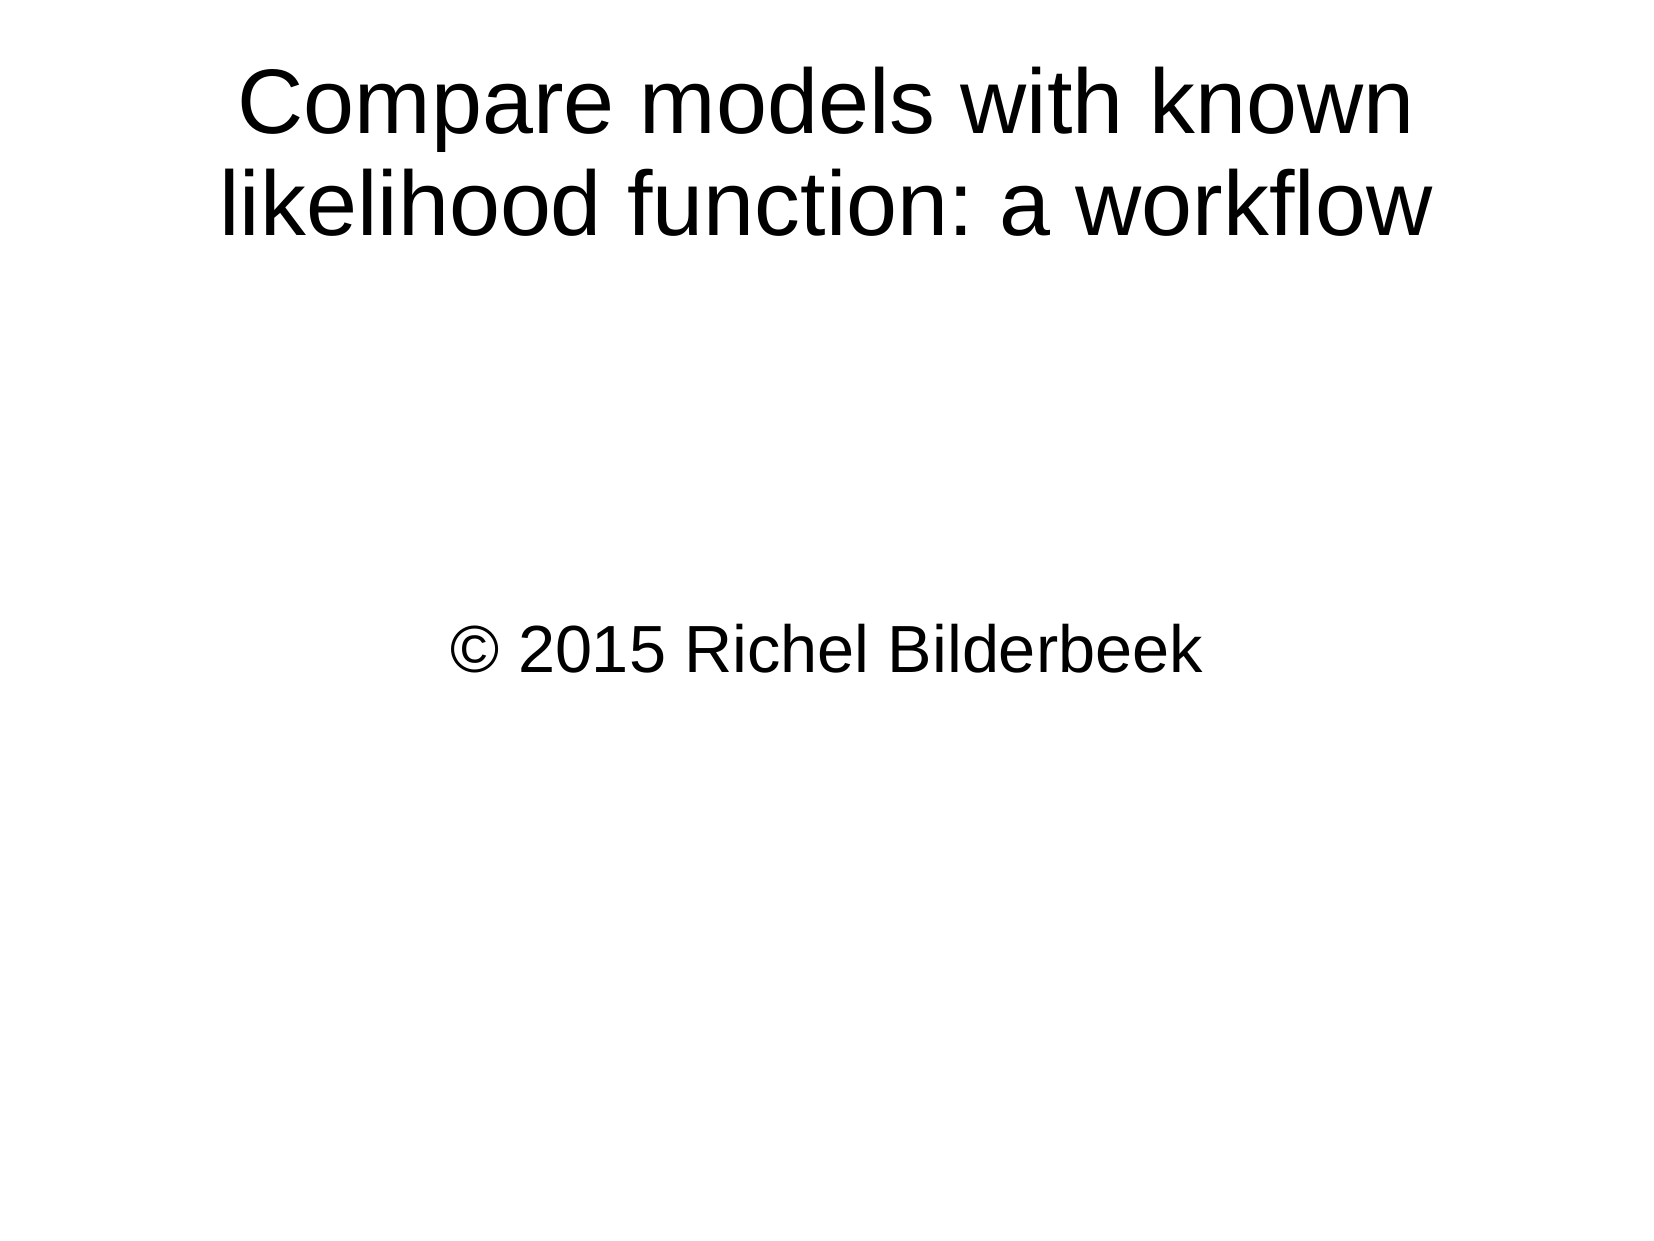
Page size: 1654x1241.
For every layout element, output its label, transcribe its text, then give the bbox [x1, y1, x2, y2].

title Compare models with known likelihood function: a workflow [82, 49, 1571, 257]
subtitle © 2015 Richel Bilderbeek [82, 290, 1571, 1010]
